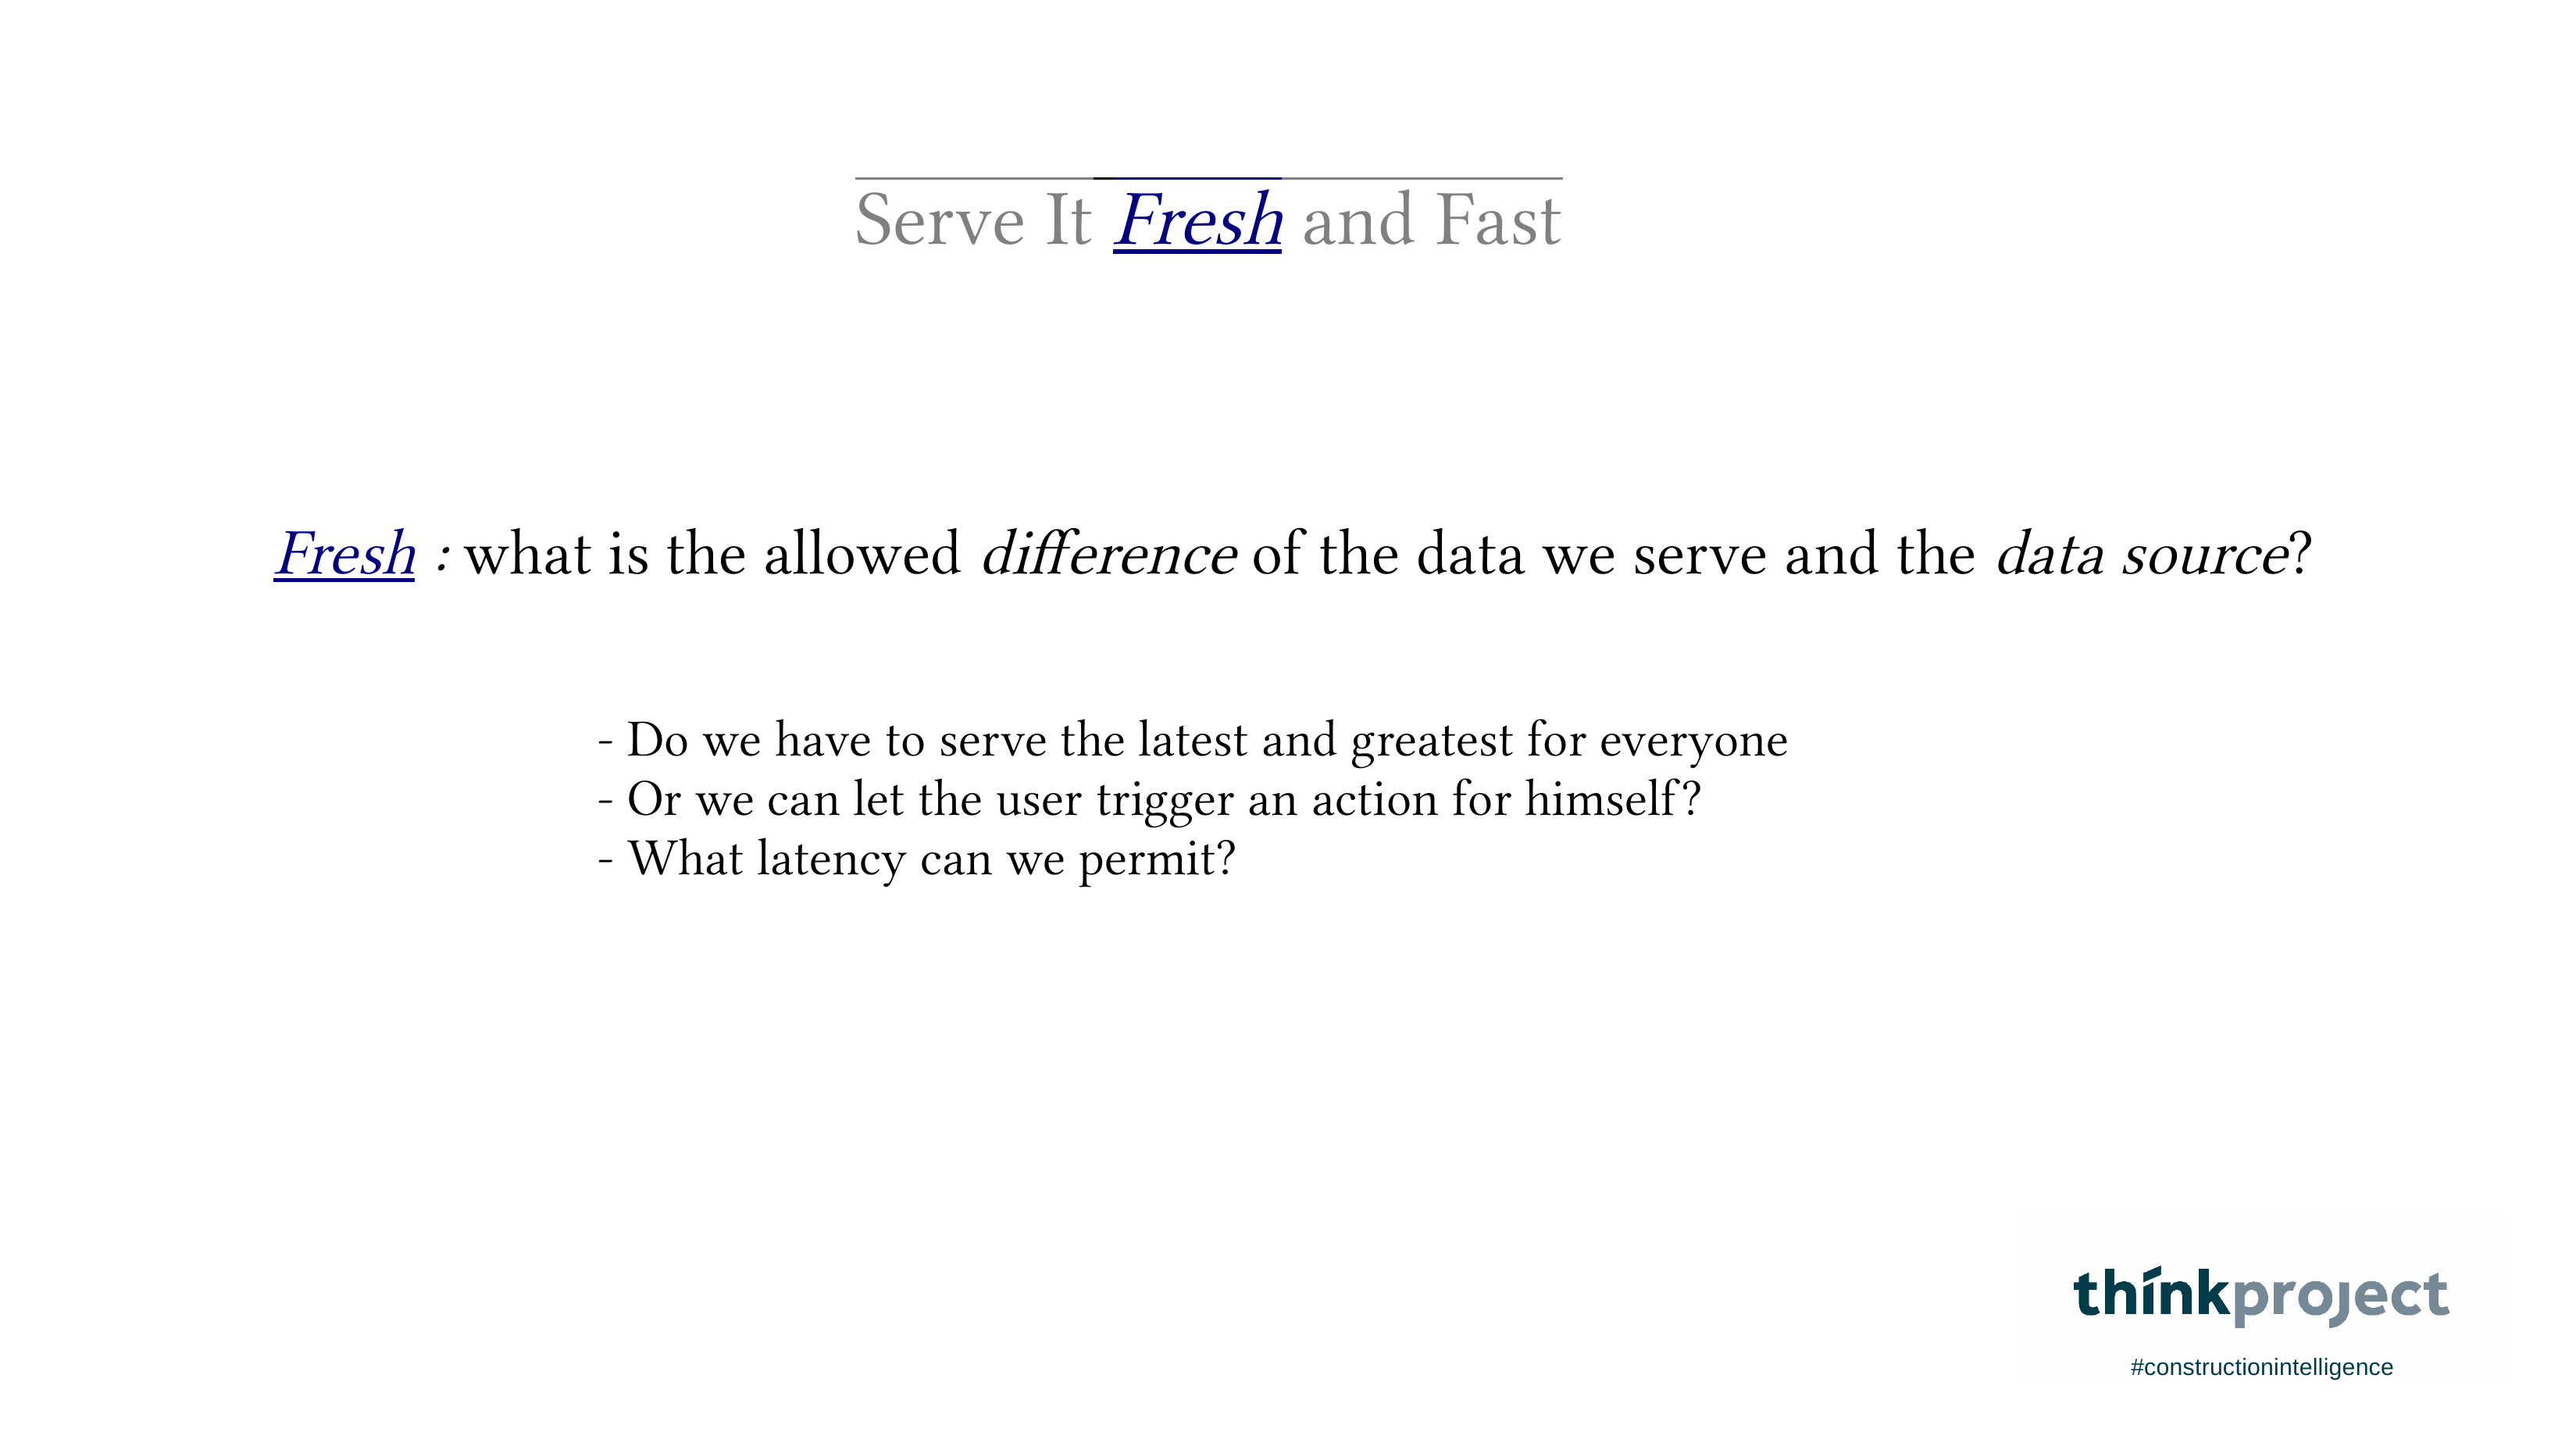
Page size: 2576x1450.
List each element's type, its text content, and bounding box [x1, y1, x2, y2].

picture [2021, 1212, 2502, 1380]
picture [2332, 1364, 2338, 1373]
text_box Fresh : what is the allowed difference of the data we serve and the data source? [245, 509, 2441, 670]
text_box - Do we have to serve the latest and greatest for everyone - Or we can let the user trigger an action for himself? - What latency can we permit? [585, 703, 1815, 916]
text_box Serve It Fresh and Fast [824, 168, 1596, 329]
